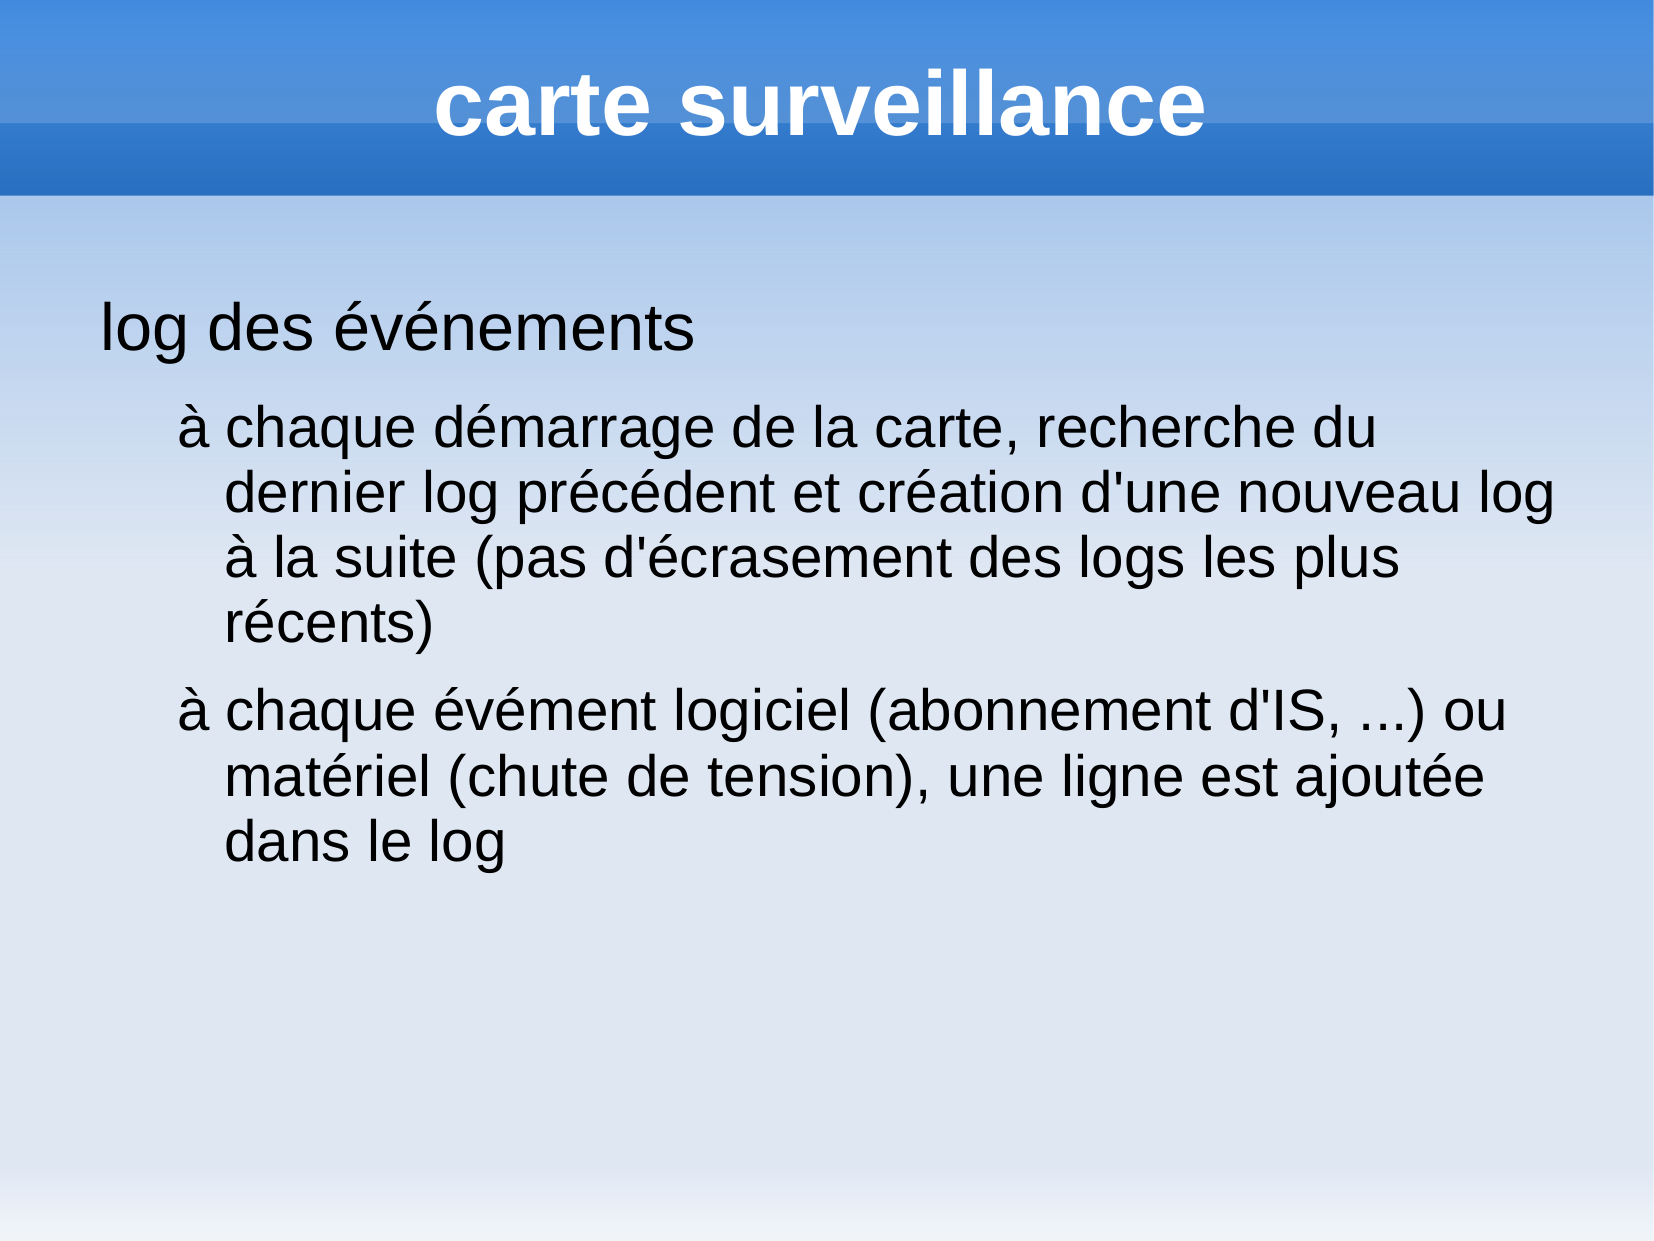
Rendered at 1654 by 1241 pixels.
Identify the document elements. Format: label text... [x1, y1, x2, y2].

picture [0, 0, 1654, 1241]
title carte surveillance [76, 7, 1565, 200]
list log des événements à chaque démarrage de la carte, recherche du dernier log précédent et création d'une nouveau log à la suite (pas d'écrasement des logs les plus récents) à chaque évément logiciel (abonnement d'IS, ...) ou matériel (chute de tension), une ligne est ajoutée dans le log [82, 290, 1571, 1094]
